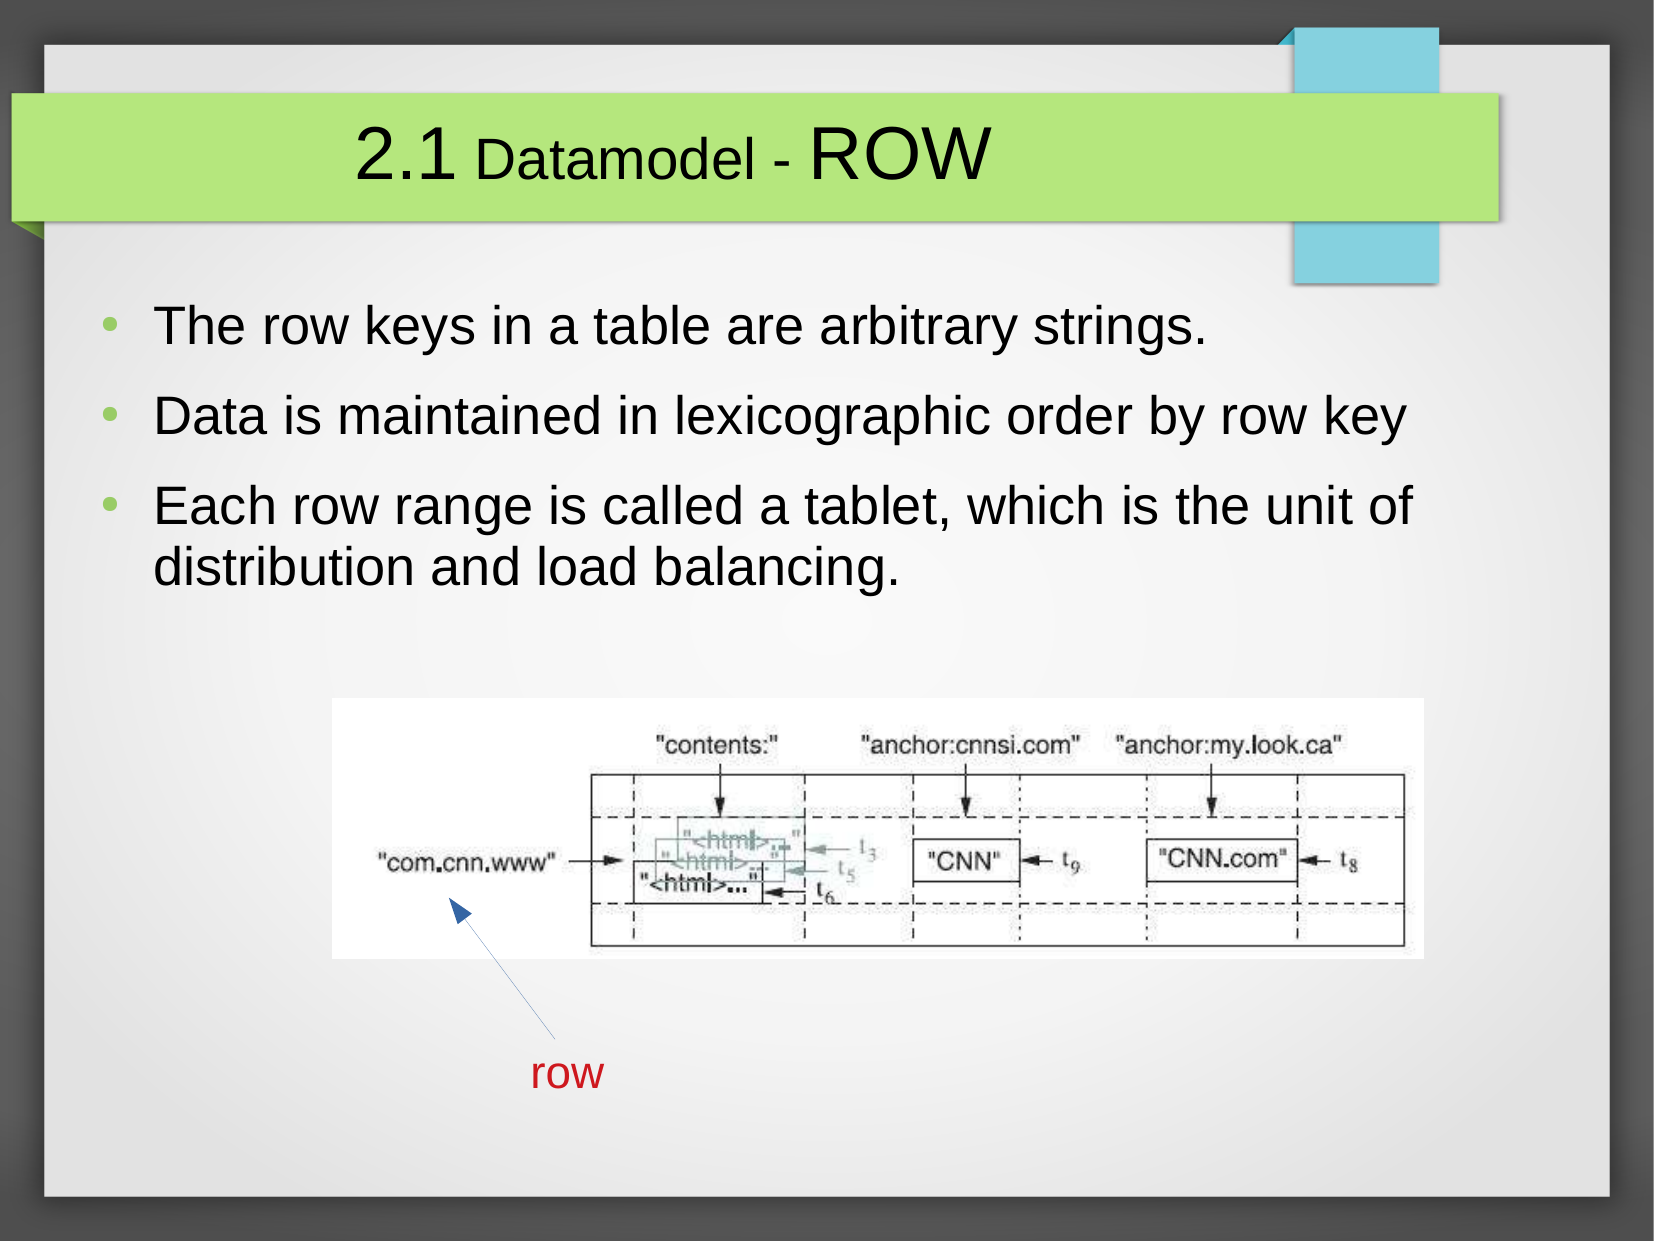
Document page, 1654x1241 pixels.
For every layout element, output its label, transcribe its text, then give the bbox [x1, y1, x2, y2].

picture [0, 0, 1654, 1241]
text_box row [484, 1039, 620, 1106]
list The row keys in a table are arbitrary strings. Data is maintained in lexicographic order by row key Each row range is called a tablet, which is the unit of distribution and load balancing. [82, 295, 1571, 1015]
title 2.1 Datamodel - ROW [82, 94, 1264, 213]
